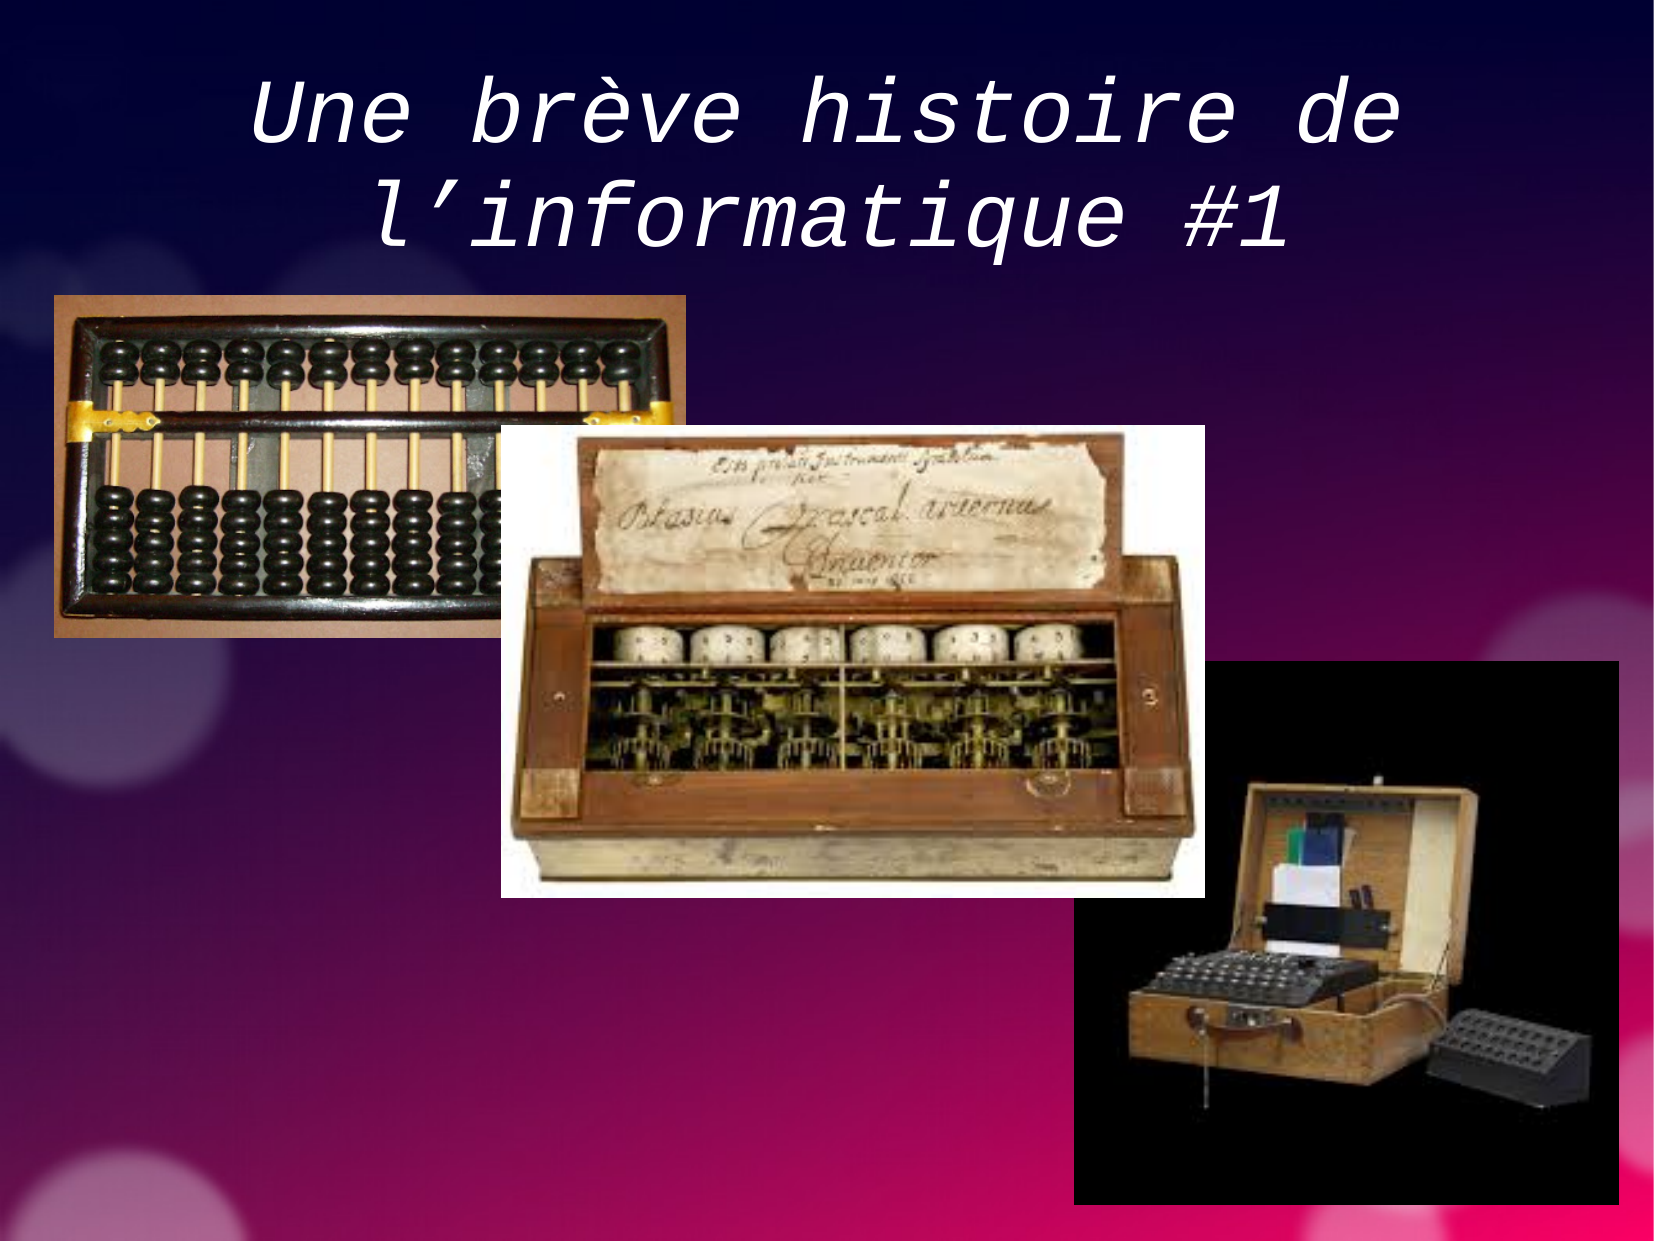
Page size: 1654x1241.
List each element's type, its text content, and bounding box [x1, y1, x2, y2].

title Une brève histoire de l’informatique #1 [82, 66, 1571, 275]
picture [0, 0, 1654, 1241]
